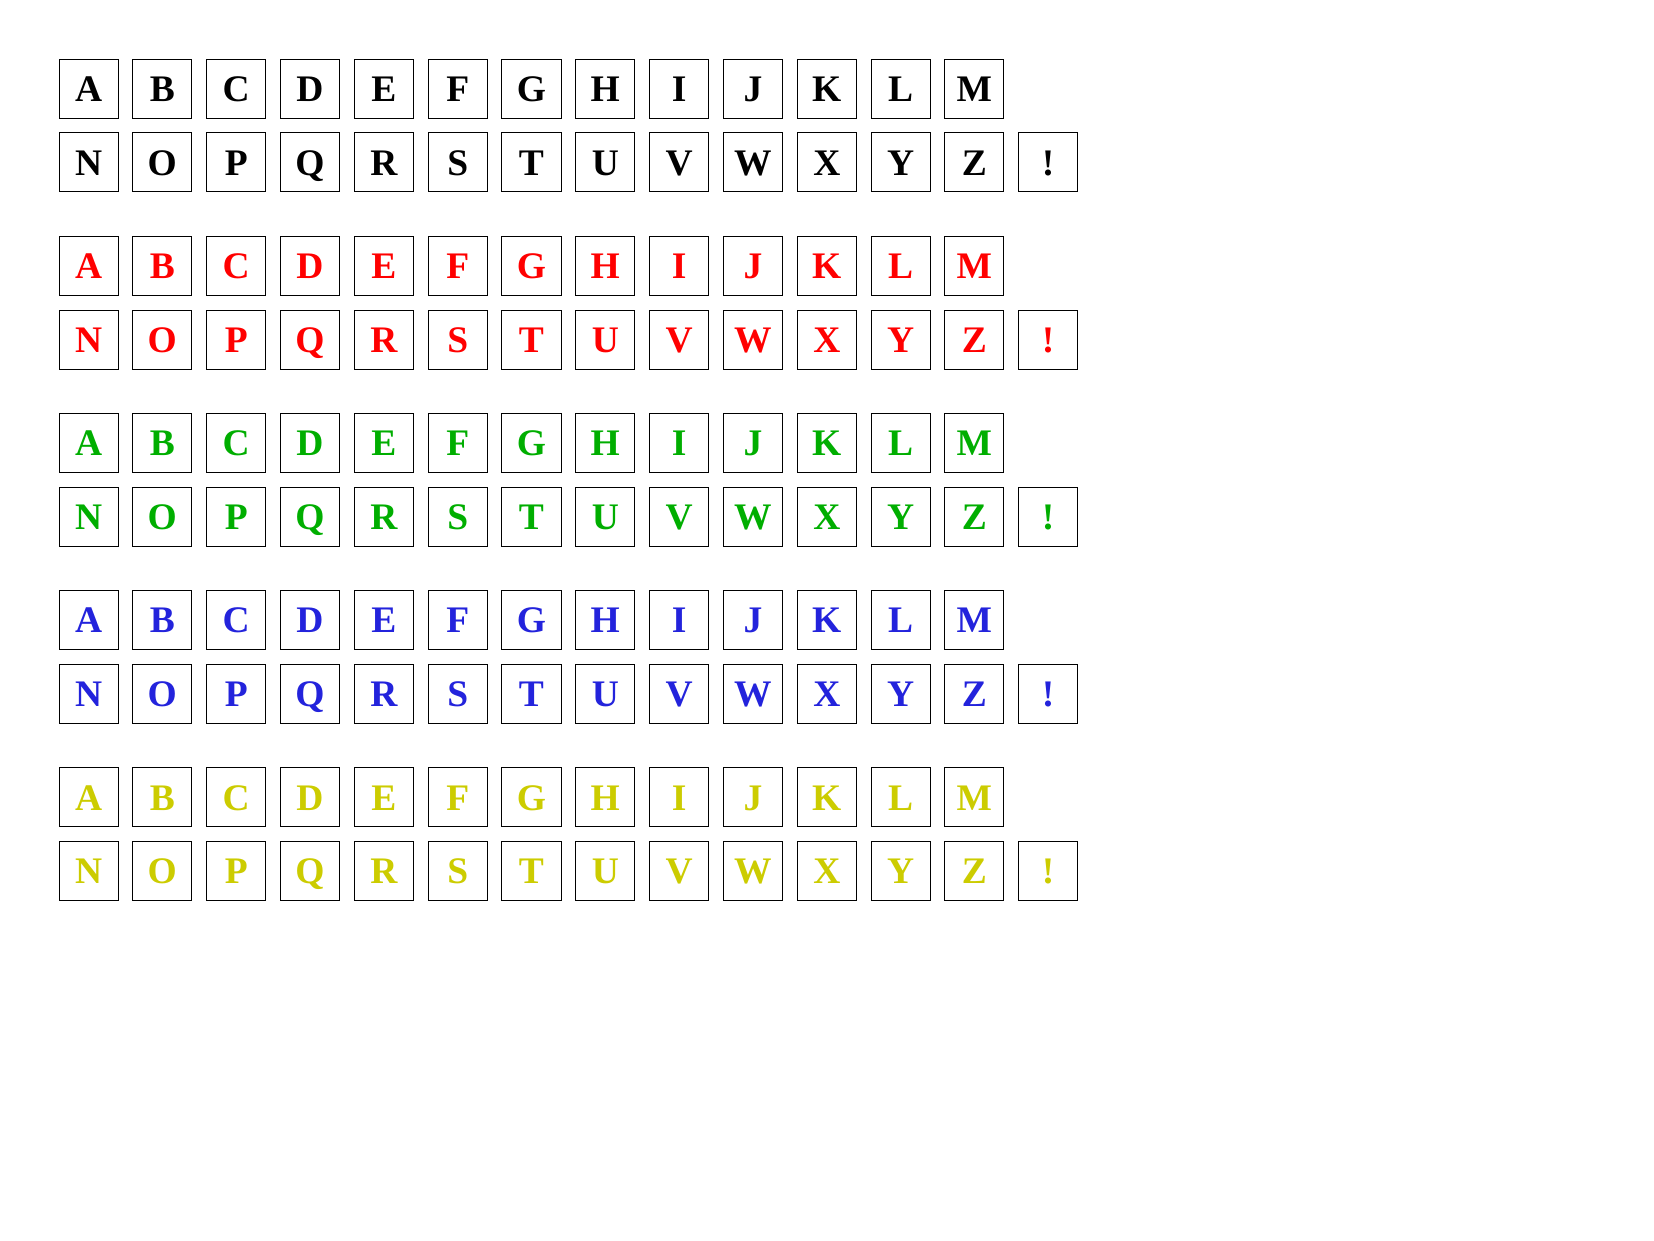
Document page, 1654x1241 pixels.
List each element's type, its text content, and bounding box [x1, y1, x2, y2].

text_box X [797, 664, 857, 724]
text_box T [501, 310, 562, 370]
text_box F [428, 590, 488, 650]
text_box O [132, 132, 192, 192]
text_box Y [871, 841, 931, 901]
text_box R [354, 132, 414, 192]
text_box Q [280, 841, 340, 901]
text_box Z [944, 487, 1004, 547]
text_box N [59, 310, 119, 370]
text_box C [206, 590, 266, 650]
text_box B [132, 413, 192, 473]
text_box T [501, 664, 562, 724]
text_box L [871, 767, 931, 827]
text_box M [944, 236, 1004, 296]
text_box W [723, 664, 783, 724]
text_box V [649, 841, 709, 901]
text_box P [206, 664, 266, 724]
text_box X [797, 310, 857, 370]
text_box Y [871, 664, 931, 724]
text_box U [575, 487, 635, 547]
text_box R [354, 841, 414, 901]
text_box X [797, 487, 857, 547]
text_box R [354, 310, 414, 370]
text_box J [723, 59, 783, 119]
text_box R [354, 664, 414, 724]
text_box M [944, 767, 1004, 827]
text_box K [797, 590, 857, 650]
text_box ! [1018, 310, 1078, 370]
text_box O [132, 487, 192, 547]
text_box G [501, 59, 562, 119]
text_box Z [944, 310, 1004, 370]
text_box S [428, 132, 488, 192]
text_box Q [280, 487, 340, 547]
text_box E [354, 236, 414, 296]
text_box X [797, 132, 857, 192]
text_box D [280, 59, 340, 119]
text_box M [944, 413, 1004, 473]
text_box O [132, 664, 192, 724]
text_box N [59, 841, 119, 901]
text_box U [575, 310, 635, 370]
text_box Y [871, 132, 931, 192]
text_box I [649, 413, 709, 473]
text_box B [132, 59, 192, 119]
text_box E [354, 767, 414, 827]
text_box V [649, 487, 709, 547]
text_box I [649, 236, 709, 296]
text_box Y [871, 487, 931, 547]
text_box Q [280, 310, 340, 370]
text_box J [723, 590, 783, 650]
text_box B [132, 767, 192, 827]
text_box F [428, 413, 488, 473]
text_box N [59, 132, 119, 192]
text_box F [428, 236, 488, 296]
text_box H [575, 767, 635, 827]
text_box A [59, 413, 119, 473]
text_box K [797, 413, 857, 473]
text_box W [723, 310, 783, 370]
text_box H [575, 59, 635, 119]
text_box G [501, 590, 562, 650]
text_box C [206, 767, 266, 827]
text_box G [501, 413, 562, 473]
text_box P [206, 841, 266, 901]
text_box V [649, 132, 709, 192]
text_box S [428, 310, 488, 370]
text_box K [797, 767, 857, 827]
text_box E [354, 59, 414, 119]
text_box H [575, 590, 635, 650]
text_box A [59, 767, 119, 827]
text_box W [723, 841, 783, 901]
text_box L [871, 236, 931, 296]
text_box E [354, 413, 414, 473]
text_box T [501, 132, 562, 192]
text_box L [871, 59, 931, 119]
text_box R [354, 487, 414, 547]
text_box U [575, 841, 635, 901]
text_box T [501, 487, 562, 547]
text_box O [132, 310, 192, 370]
text_box P [206, 310, 266, 370]
text_box A [59, 590, 119, 650]
text_box Y [871, 310, 931, 370]
text_box S [428, 841, 488, 901]
text_box S [428, 487, 488, 547]
text_box A [59, 59, 119, 119]
text_box M [944, 590, 1004, 650]
text_box A [59, 236, 119, 296]
text_box I [649, 590, 709, 650]
text_box ! [1018, 841, 1078, 901]
text_box ! [1018, 664, 1078, 724]
text_box G [501, 236, 562, 296]
text_box Z [944, 664, 1004, 724]
text_box Q [280, 132, 340, 192]
text_box P [206, 487, 266, 547]
text_box B [132, 236, 192, 296]
text_box O [132, 841, 192, 901]
text_box Q [280, 664, 340, 724]
text_box F [428, 767, 488, 827]
text_box F [428, 59, 488, 119]
text_box K [797, 236, 857, 296]
text_box X [797, 841, 857, 901]
text_box V [649, 310, 709, 370]
text_box J [723, 236, 783, 296]
text_box J [723, 767, 783, 827]
text_box D [280, 413, 340, 473]
text_box I [649, 59, 709, 119]
text_box U [575, 664, 635, 724]
text_box ! [1018, 132, 1078, 192]
text_box D [280, 590, 340, 650]
text_box C [206, 236, 266, 296]
text_box H [575, 236, 635, 296]
text_box Z [944, 841, 1004, 901]
text_box B [132, 590, 192, 650]
text_box N [59, 664, 119, 724]
text_box K [797, 59, 857, 119]
text_box C [206, 413, 266, 473]
text_box G [501, 767, 562, 827]
text_box T [501, 841, 562, 901]
text_box I [649, 767, 709, 827]
text_box ! [1018, 487, 1078, 547]
text_box C [206, 59, 266, 119]
text_box U [575, 132, 635, 192]
text_box D [280, 767, 340, 827]
text_box V [649, 664, 709, 724]
text_box L [871, 413, 931, 473]
text_box S [428, 664, 488, 724]
text_box E [354, 590, 414, 650]
text_box J [723, 413, 783, 473]
text_box N [59, 487, 119, 547]
text_box M [944, 59, 1004, 119]
text_box Z [944, 132, 1004, 192]
text_box P [206, 132, 266, 192]
text_box D [280, 236, 340, 296]
text_box W [723, 132, 783, 192]
text_box L [871, 590, 931, 650]
text_box H [575, 413, 635, 473]
text_box W [723, 487, 783, 547]
